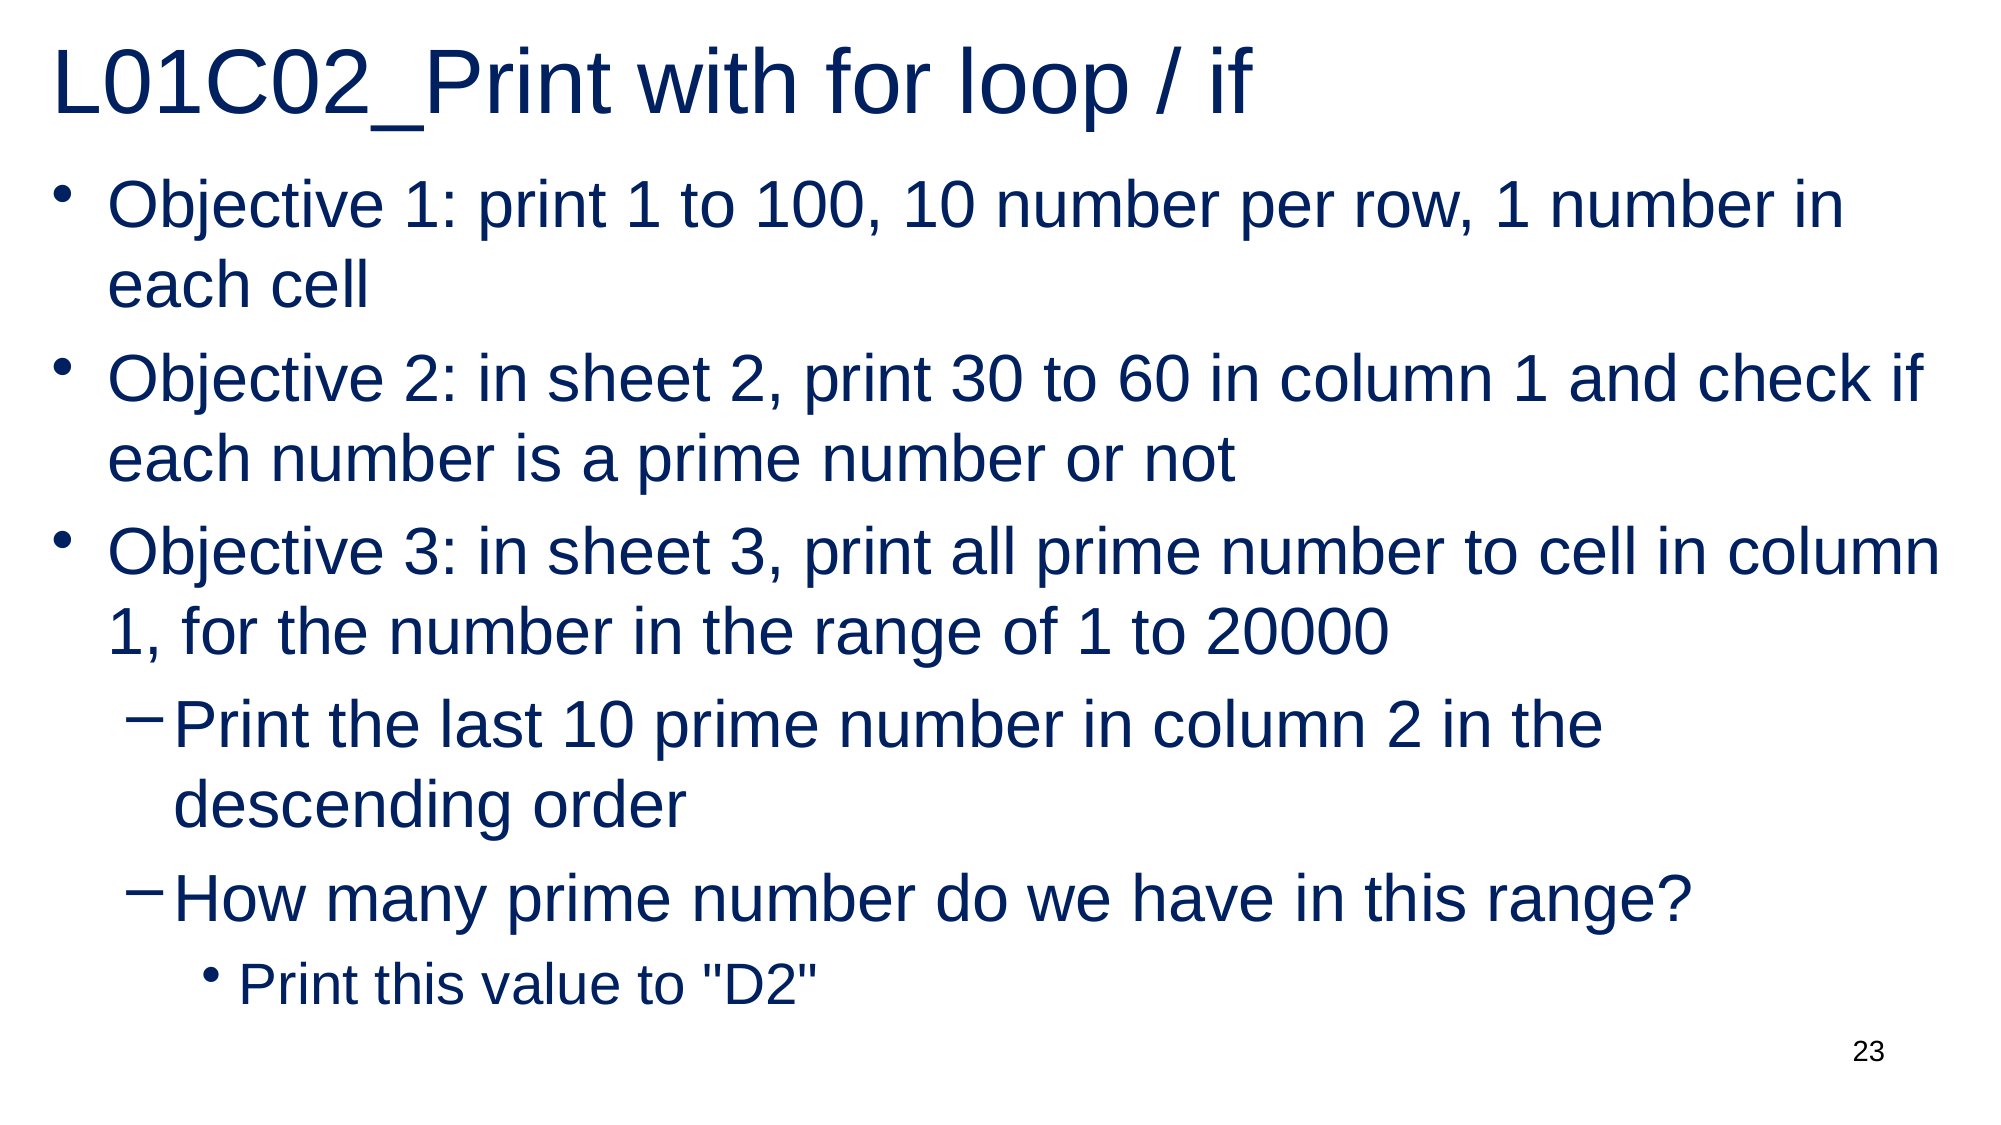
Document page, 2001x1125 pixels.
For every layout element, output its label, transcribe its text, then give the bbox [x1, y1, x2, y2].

slide_number <number> [1433, 1024, 1900, 1103]
list Objective 1: print 1 to 100, 10 number per row, 1 number in each cell Objective 2: in sheet 2, print 30 to 60 in column 1 and check if each number is a prime number or not Objective 3: in sheet 3, print all prime number to cell in column 1, for the number in the range of 1 to 20000 Print the last 10 prime number in column 2 in the descending order How many prime number do we have in this range? Print this value to "D2" [36, 153, 1970, 1005]
title L01C02_Print with for loop / if [36, 28, 1968, 126]
